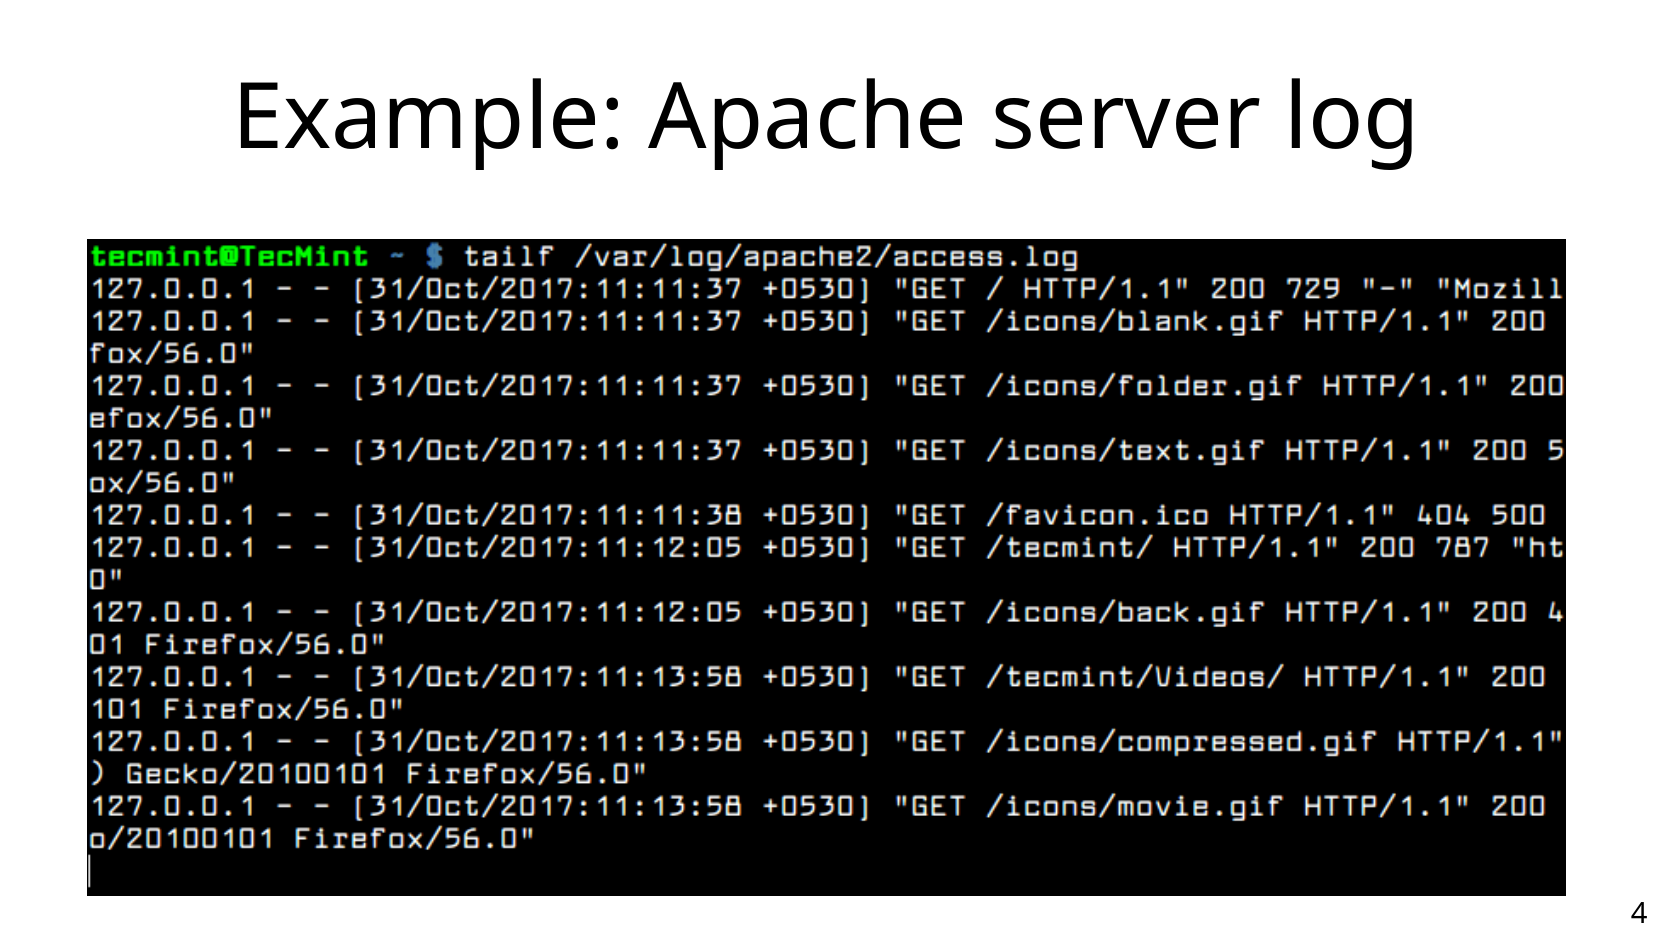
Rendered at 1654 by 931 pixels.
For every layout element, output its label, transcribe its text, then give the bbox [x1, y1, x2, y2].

picture [87, 239, 1566, 896]
title Example: Apache server log [82, 1, 1571, 226]
